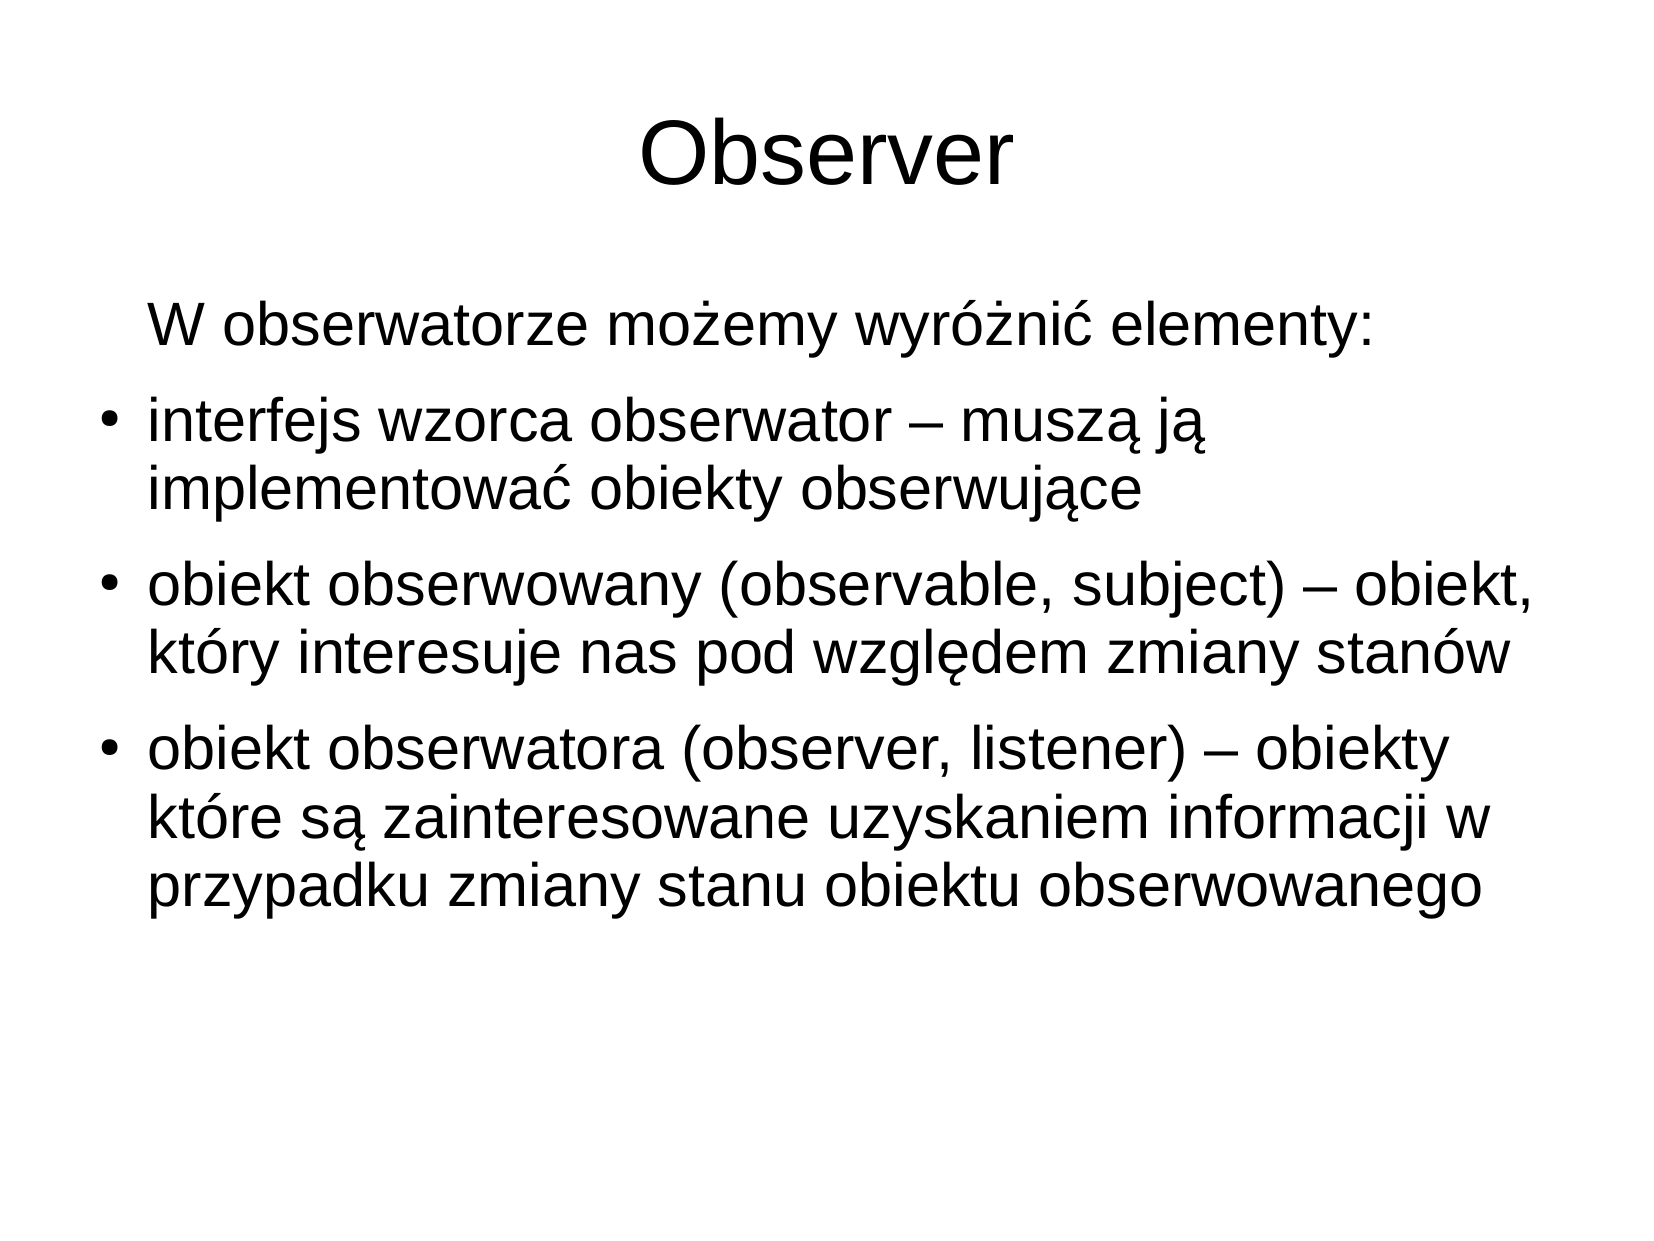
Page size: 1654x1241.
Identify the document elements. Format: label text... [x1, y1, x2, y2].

title Observer [82, 49, 1571, 257]
list W obserwatorze możemy wyróżnić elementy: interfejs wzorca obserwator – muszą ją implementować obiekty obserwujące obiekt obserwowany (observable, subject) – obiekt, który interesuje nas pod względem zmiany stanów obiekt obserwatora (observer, listener) – obiekty które są zainteresowane uzyskaniem informacji w przypadku zmiany stanu obiektu obserwowanego [82, 290, 1571, 1010]
